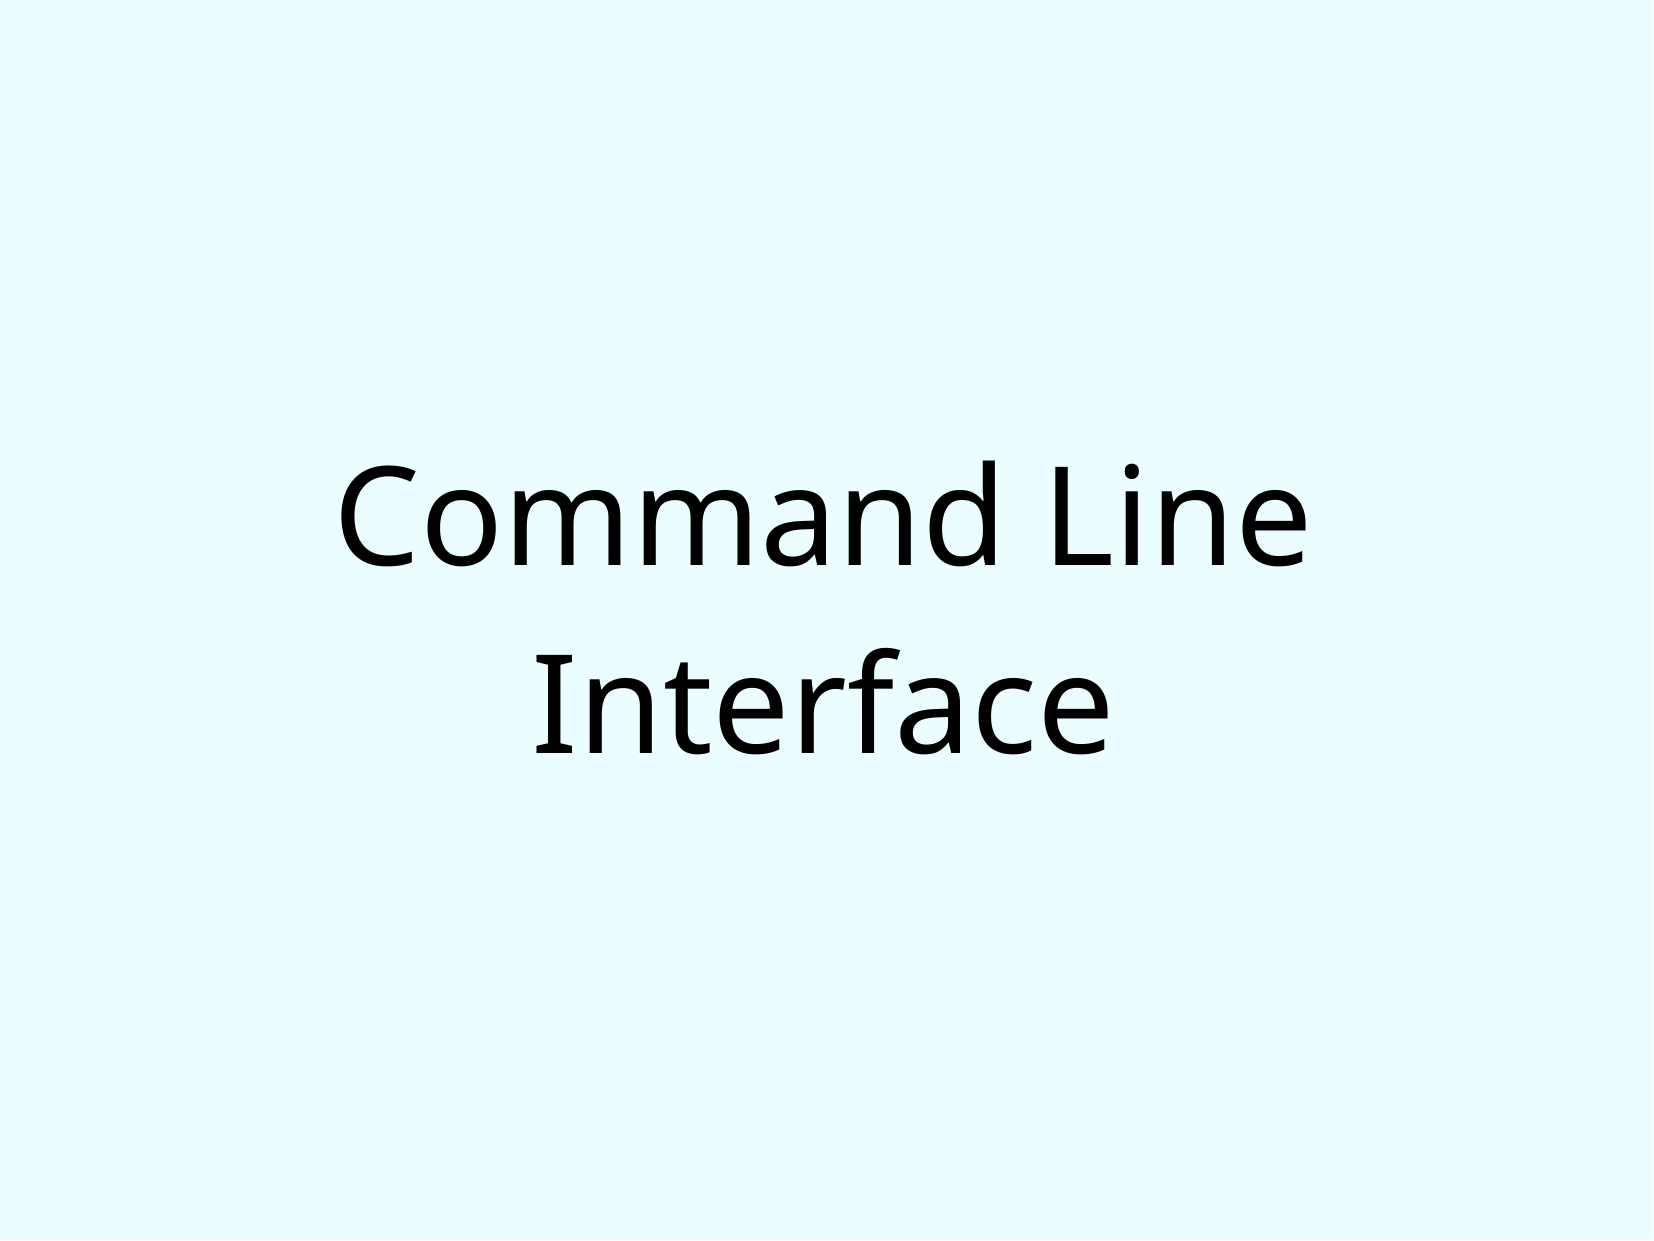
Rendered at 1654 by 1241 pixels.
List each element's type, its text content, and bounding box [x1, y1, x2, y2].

text_box Command Line Interface [79, 69, 1568, 1144]
